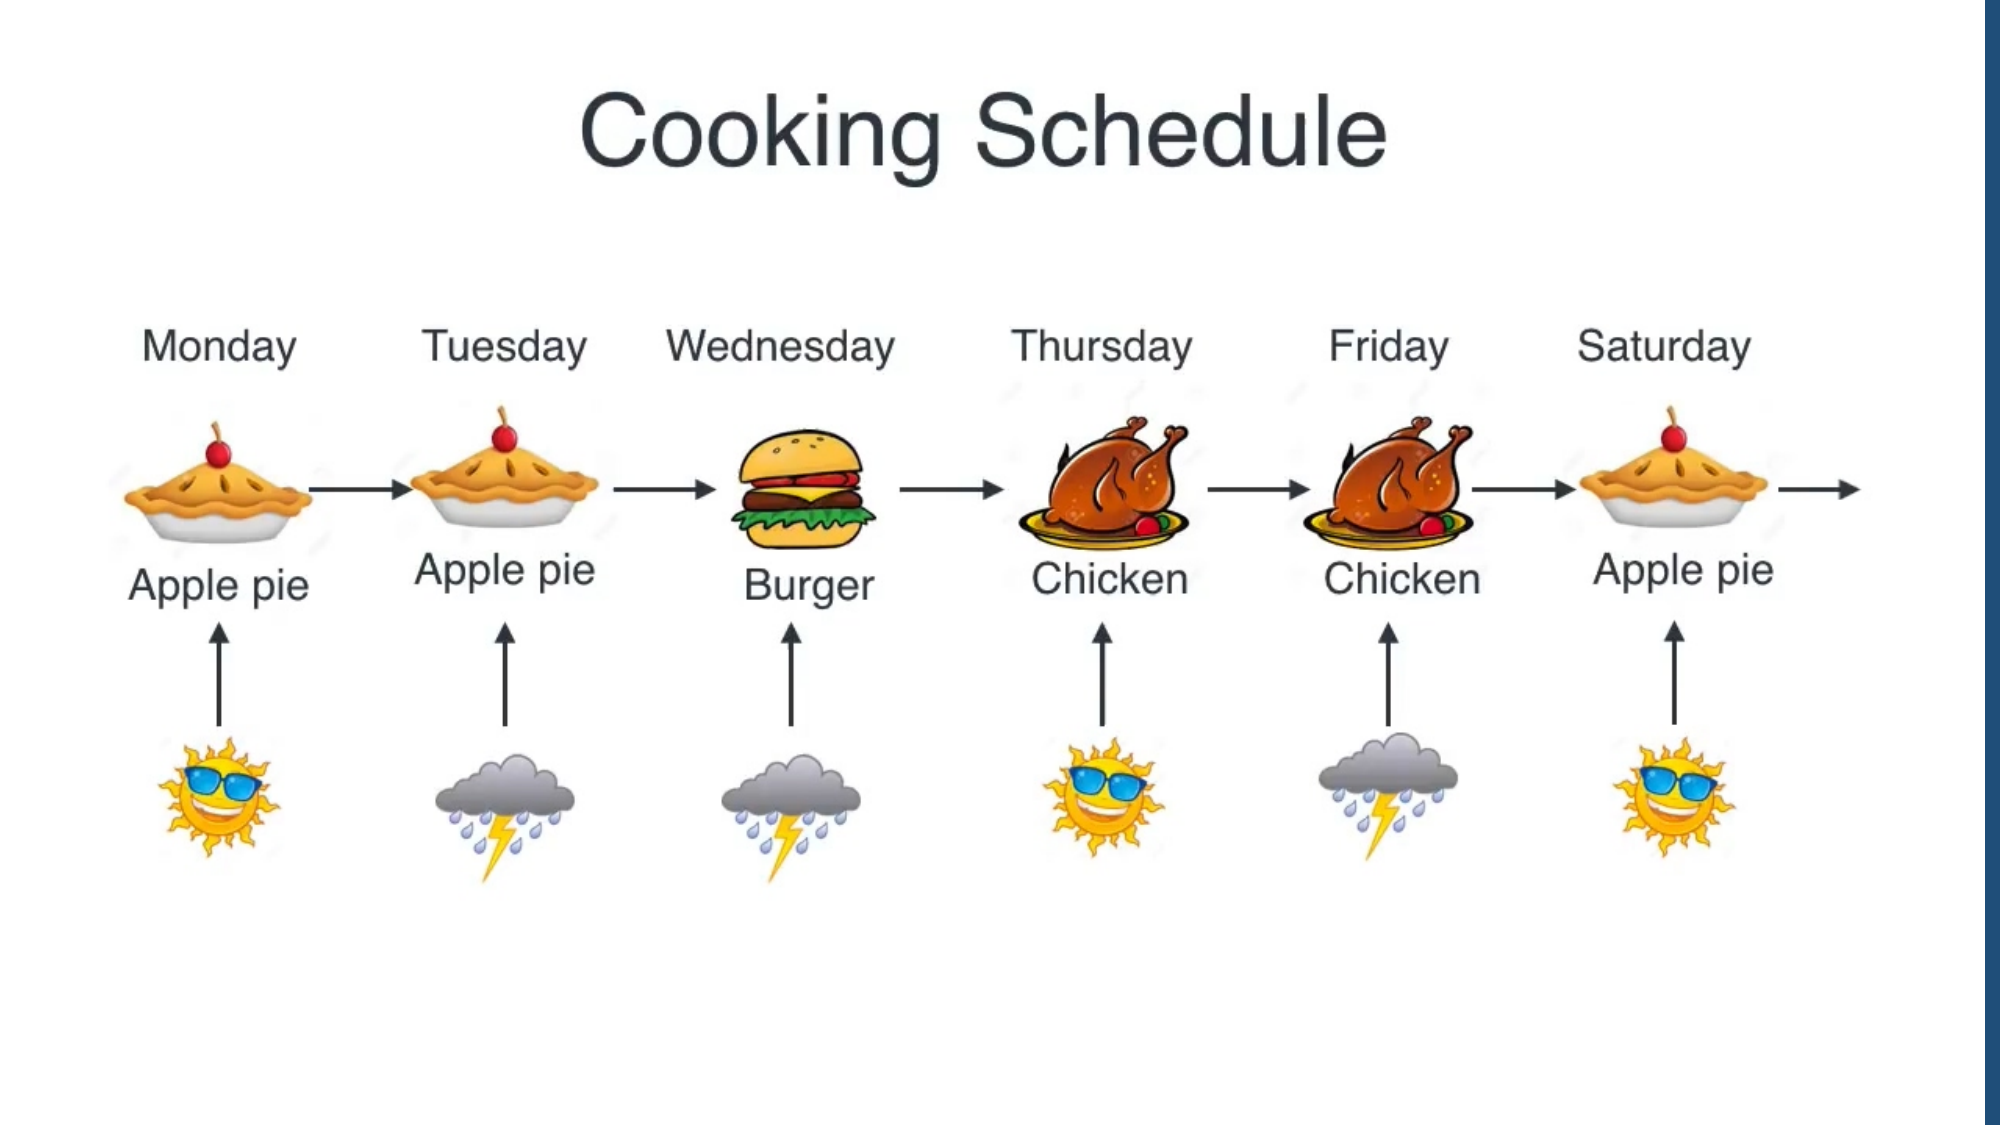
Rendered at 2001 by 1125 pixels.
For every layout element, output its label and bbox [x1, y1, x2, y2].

text_box [1985, 0, 2000, 1125]
picture [0, 0, 1985, 1125]
